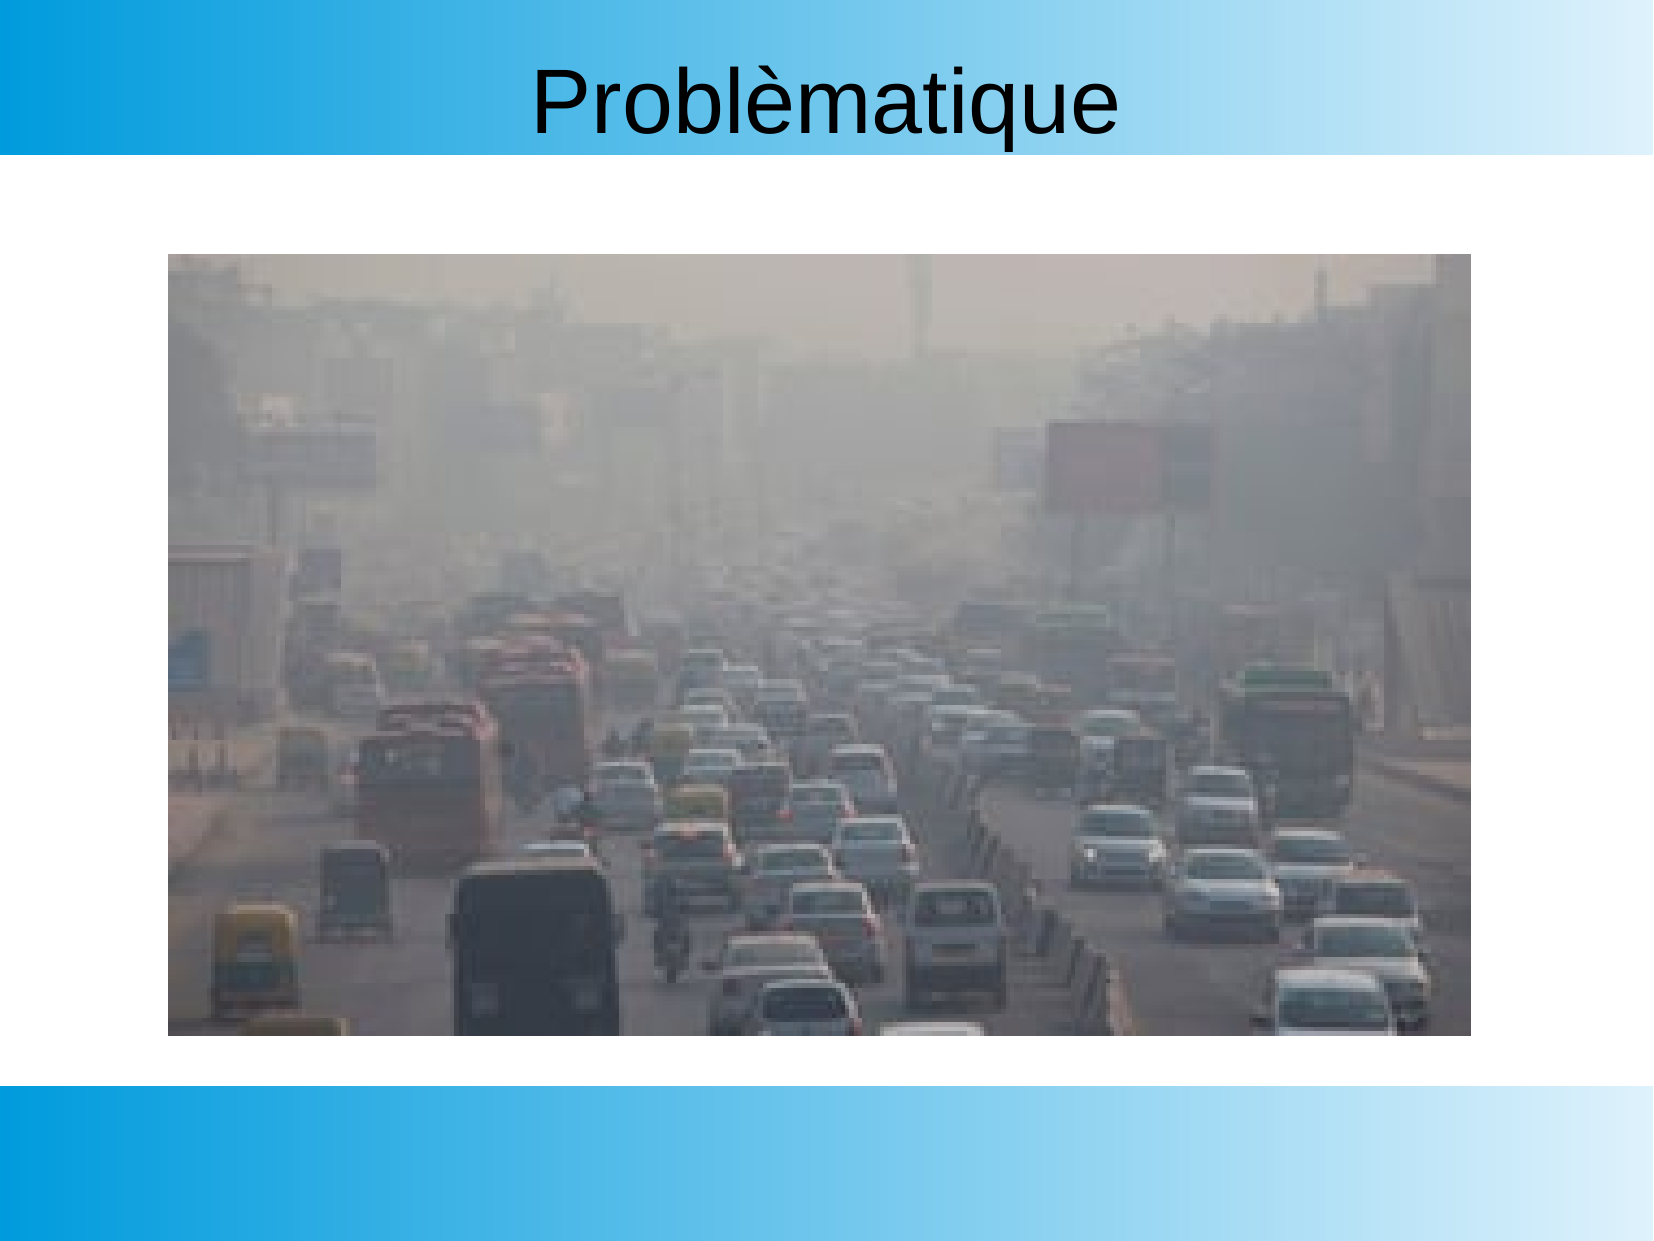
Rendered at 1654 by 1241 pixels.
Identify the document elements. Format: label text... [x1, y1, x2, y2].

picture [168, 254, 1471, 1036]
title Problèmatique [82, 49, 1571, 155]
